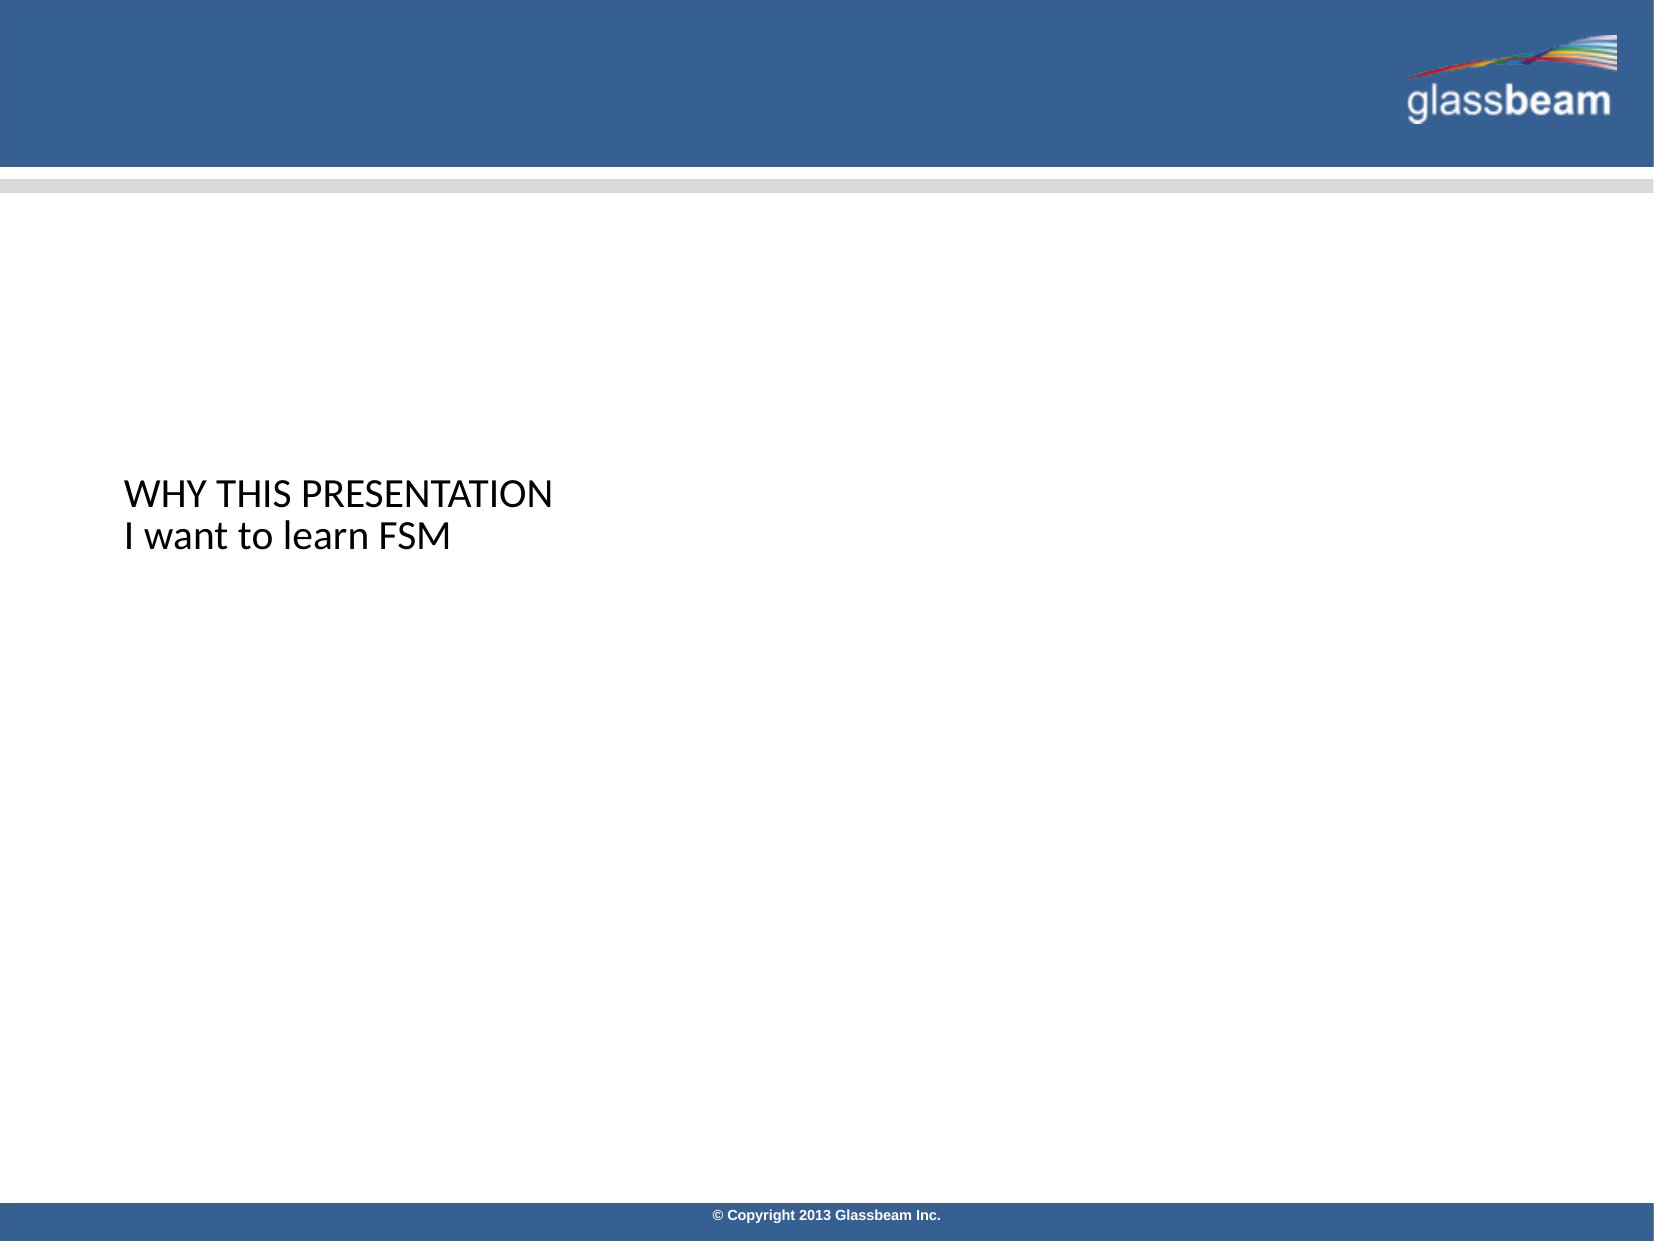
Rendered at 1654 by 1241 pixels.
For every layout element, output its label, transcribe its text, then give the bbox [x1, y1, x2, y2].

title WHY THIS PRESENTATION I want to learn FSM [124, 385, 1530, 651]
picture [1405, 35, 1617, 124]
